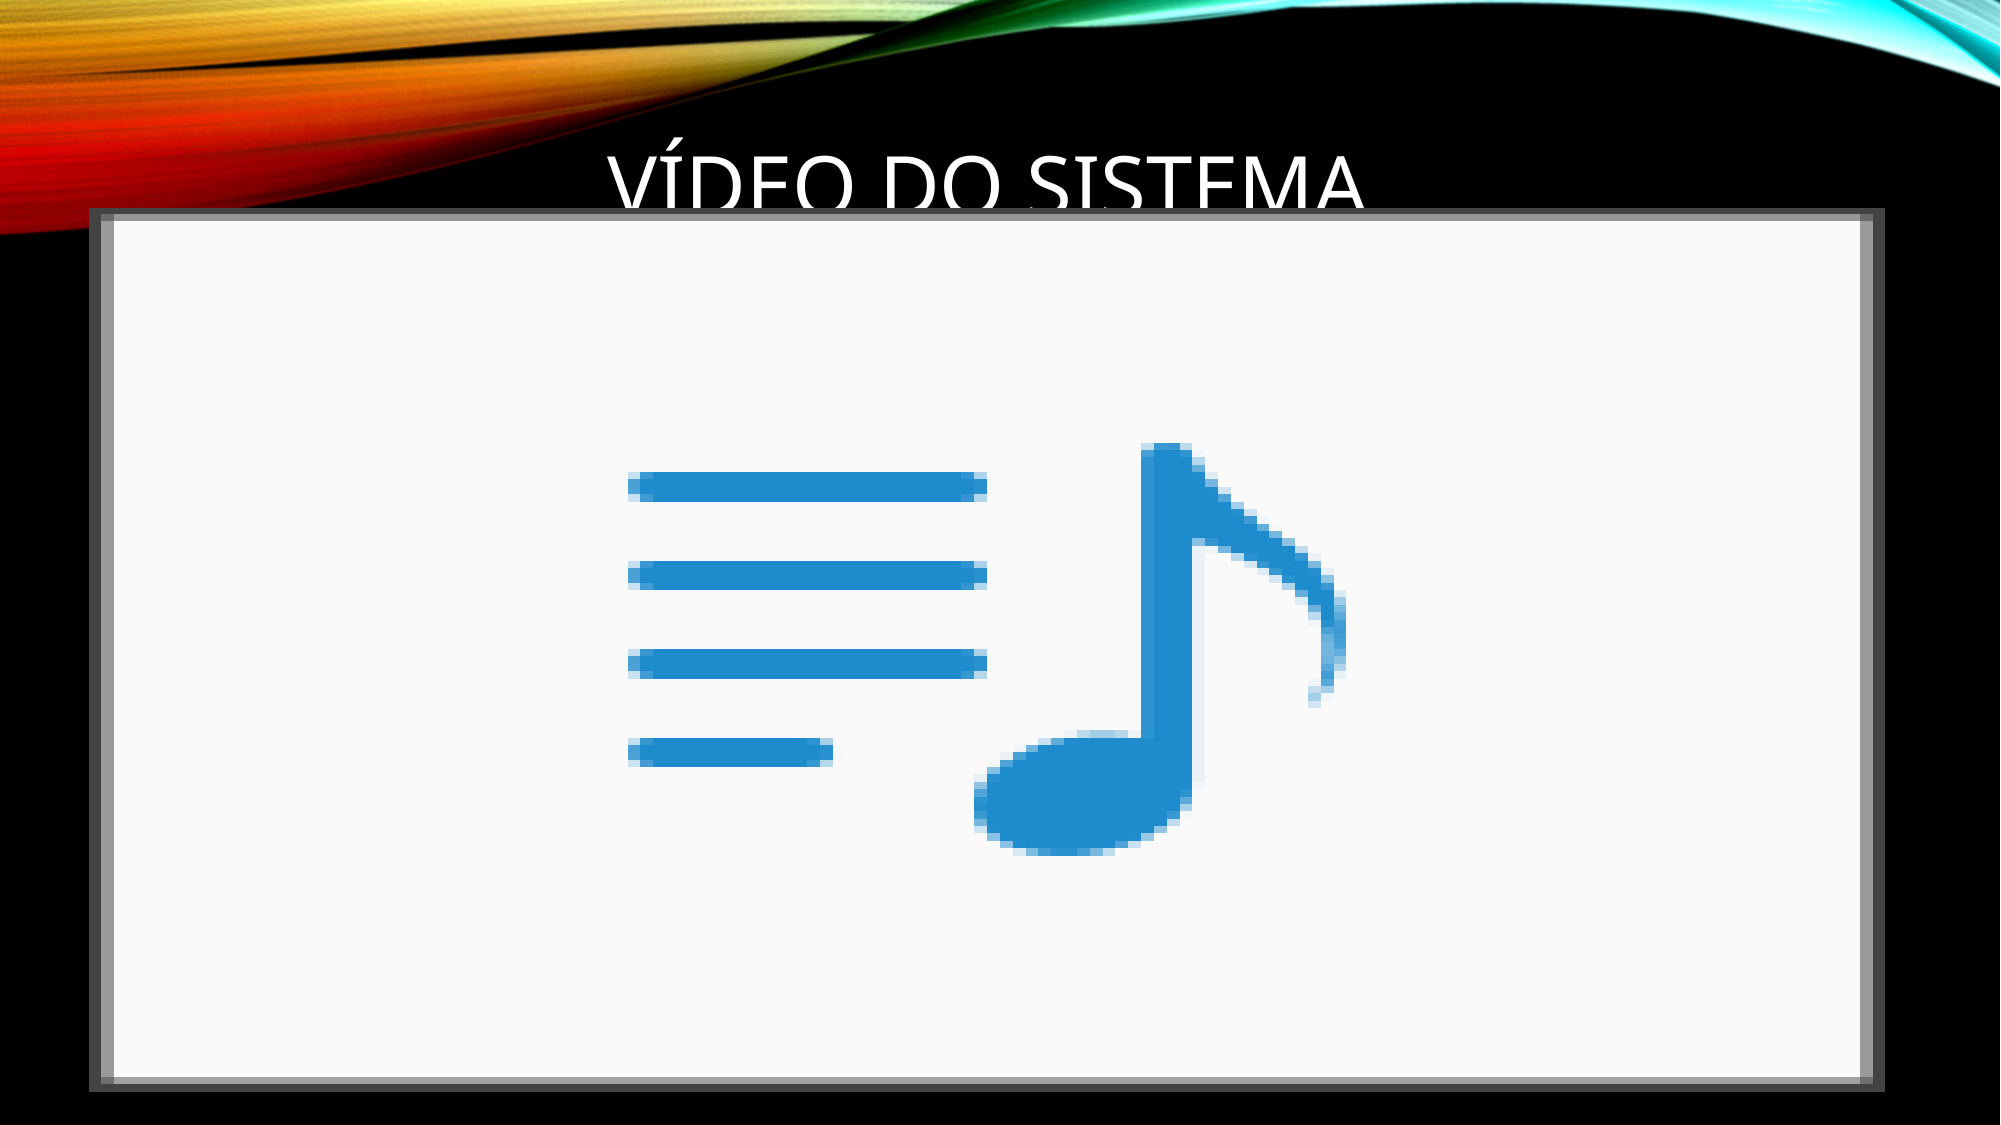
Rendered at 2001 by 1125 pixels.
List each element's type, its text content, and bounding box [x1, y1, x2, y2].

text_box [88, 206, 1887, 1093]
picture [0, 0, 2000, 237]
title Vídeo do sistema [281, 83, 1694, 206]
